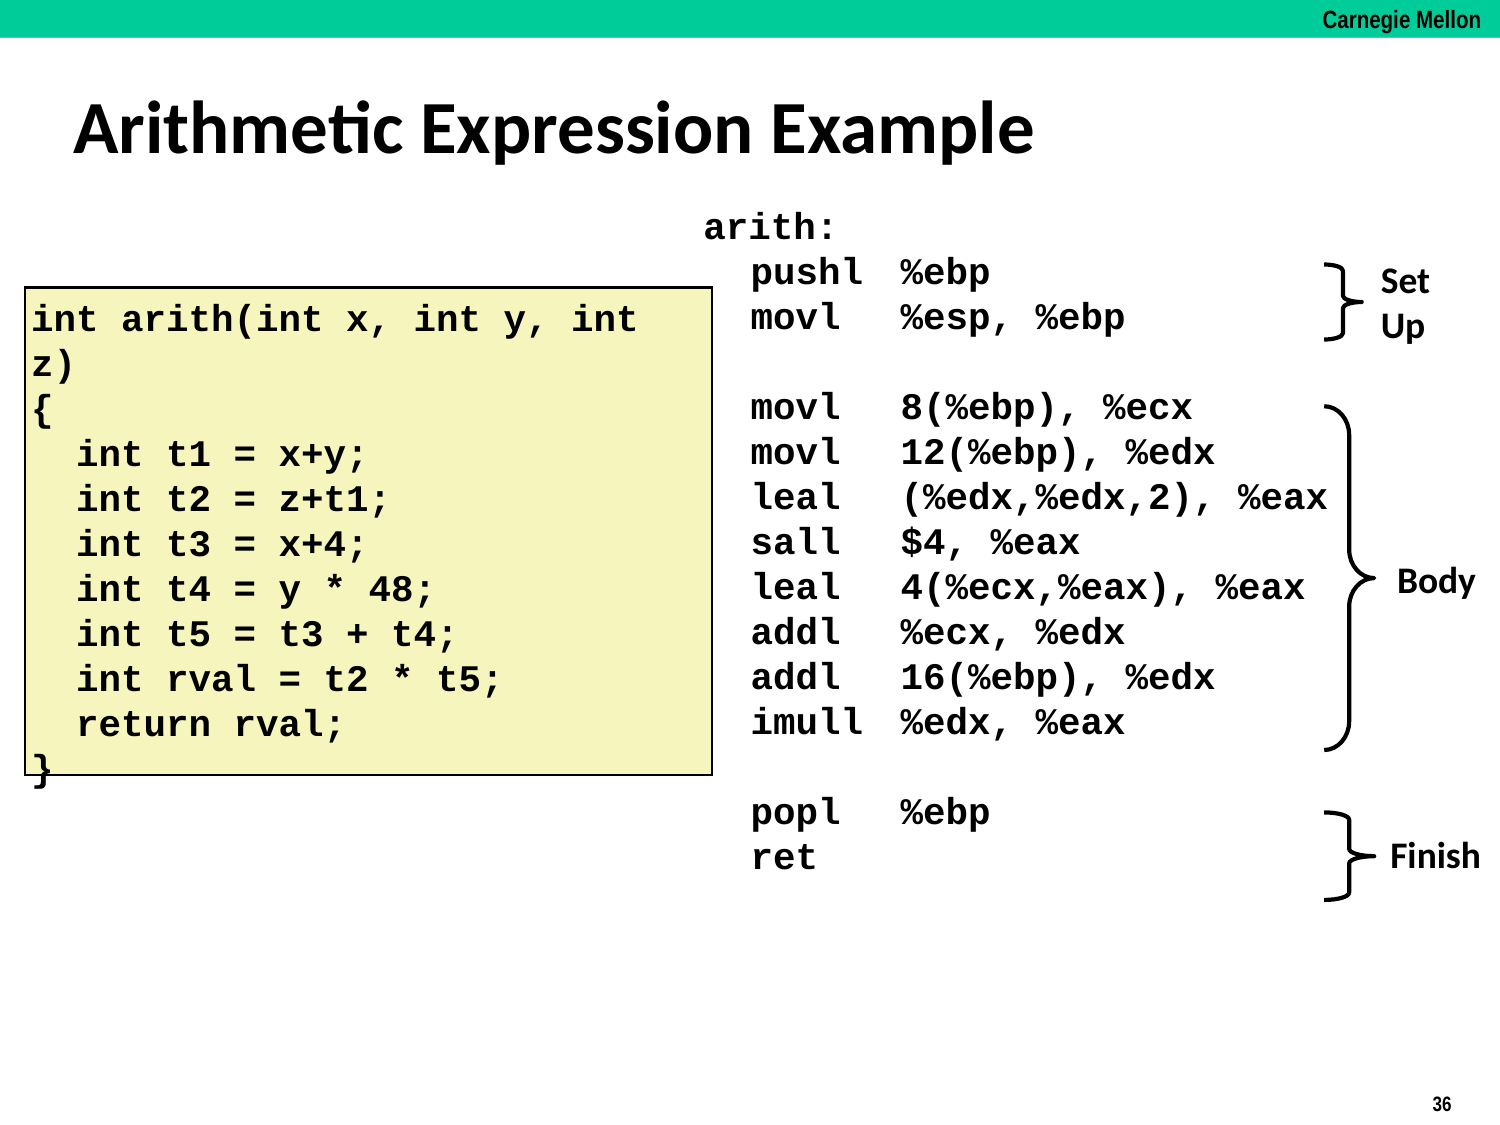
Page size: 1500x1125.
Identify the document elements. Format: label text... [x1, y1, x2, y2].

title Arithmetic Expression Example [58, 71, 1304, 197]
text_box Body [1390, 549, 1483, 608]
text_box Carnegie Mellon [1322, 3, 1500, 33]
text_box Finish [1384, 824, 1488, 883]
text_box arith: pushl %ebp movl %esp, %ebp movl 8(%ebp), %ecx movl 12(%ebp), %edx leal (%edx,%edx,2), %eax sall $4, %eax leal 4(%ecx,%eax), %eax addl %ecx, %edx addl 16(%ebp), %edx imull %edx, %eax popl %ebp ret [697, 195, 1375, 1038]
text_box int arith(int x, int y, int z) { int t1 = x+y; int t2 = z+t1; int t3 = x+4; int t4 = y * 48; int t5 = t3 + t4; int rval = t2 * t5; return rval; } [24, 287, 697, 775]
text_box Set Up [1374, 249, 1437, 353]
